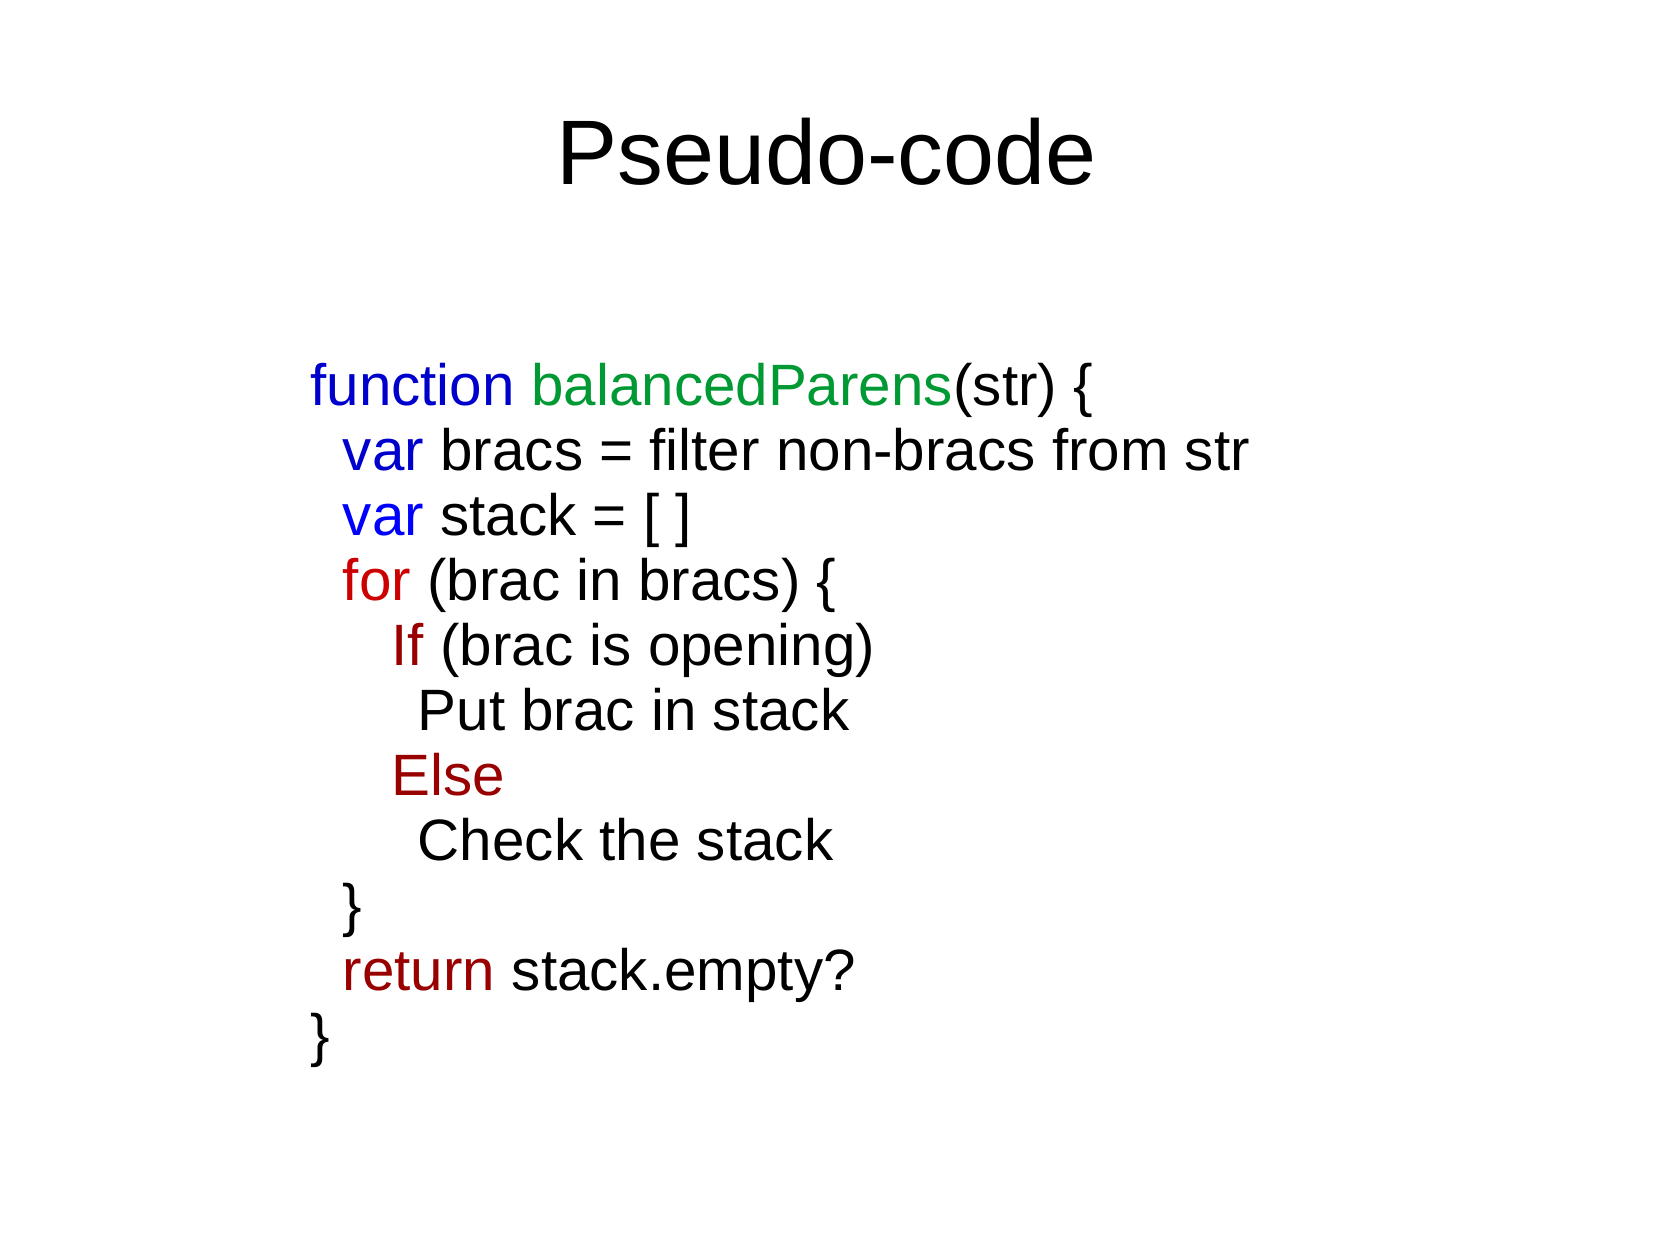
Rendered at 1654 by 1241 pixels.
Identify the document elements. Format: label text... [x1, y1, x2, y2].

title Pseudo-code [82, 49, 1571, 257]
text_box function balancedParens(str) { var bracs = filter non-bracs from str var stack = [ ] for (brac in bracs) { If (brac is opening) Put brac in stack Else Check the stack } return stack.empty? } [295, 345, 1266, 1143]
